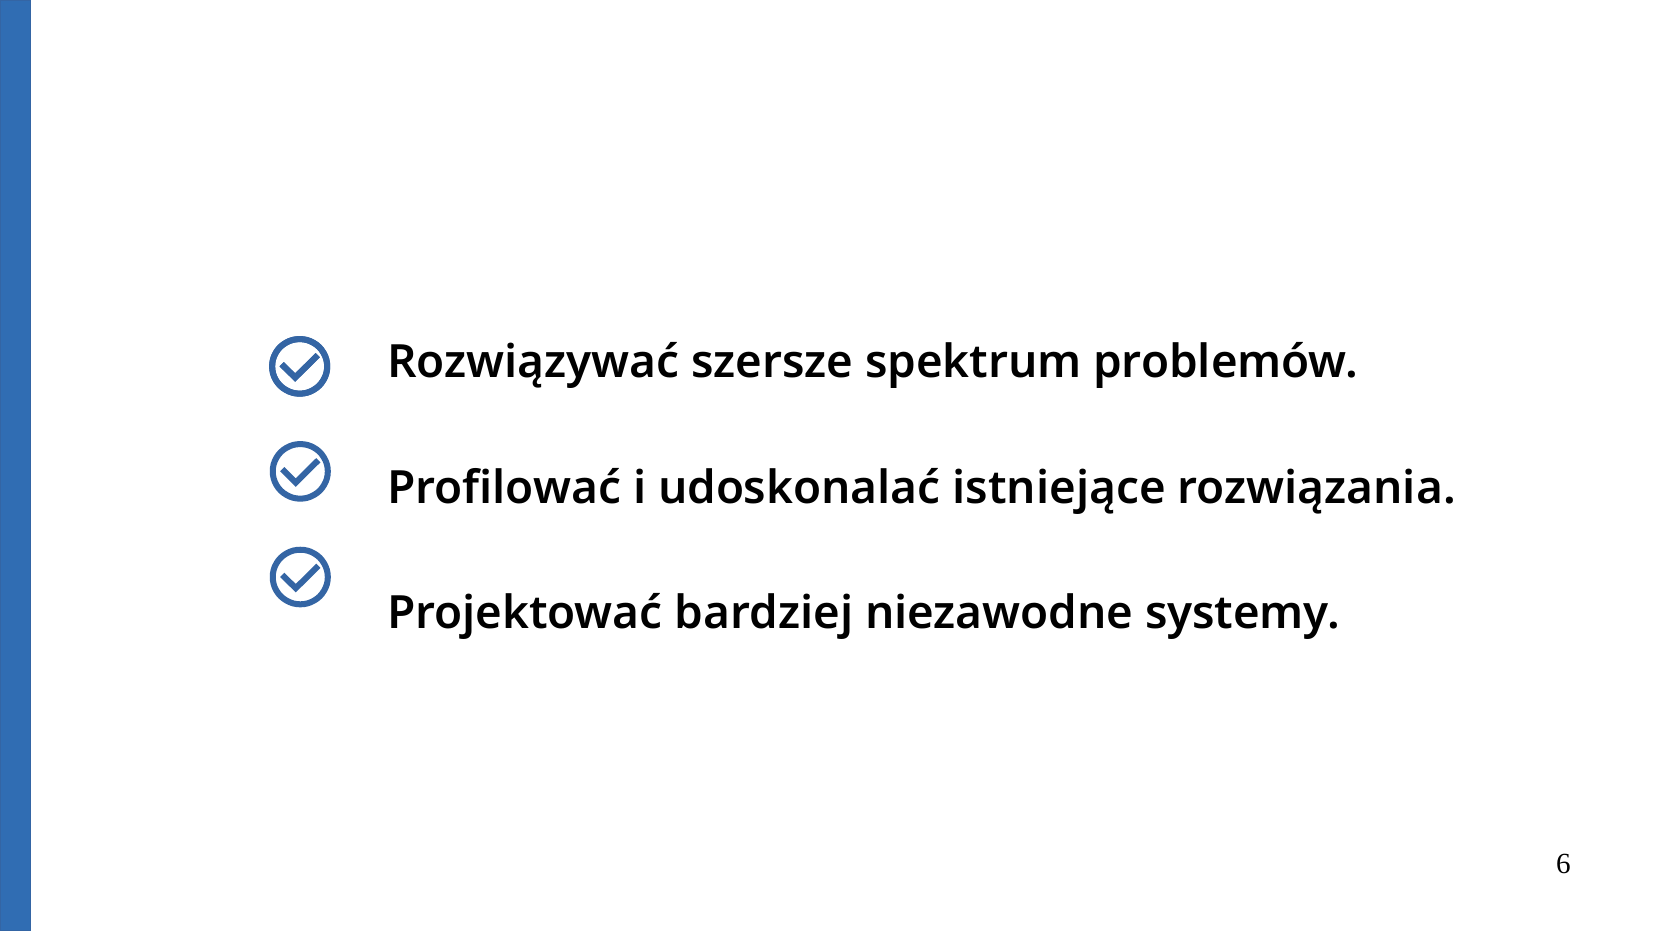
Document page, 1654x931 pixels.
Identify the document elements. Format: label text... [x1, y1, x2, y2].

text_box [0, 0, 31, 931]
text_box Rozwiązywać szersze spektrum problemów. Profilować i udoskonalać istniejące rozwiązania. Projektować bardziej niezawodne systemy. [372, 321, 1494, 625]
